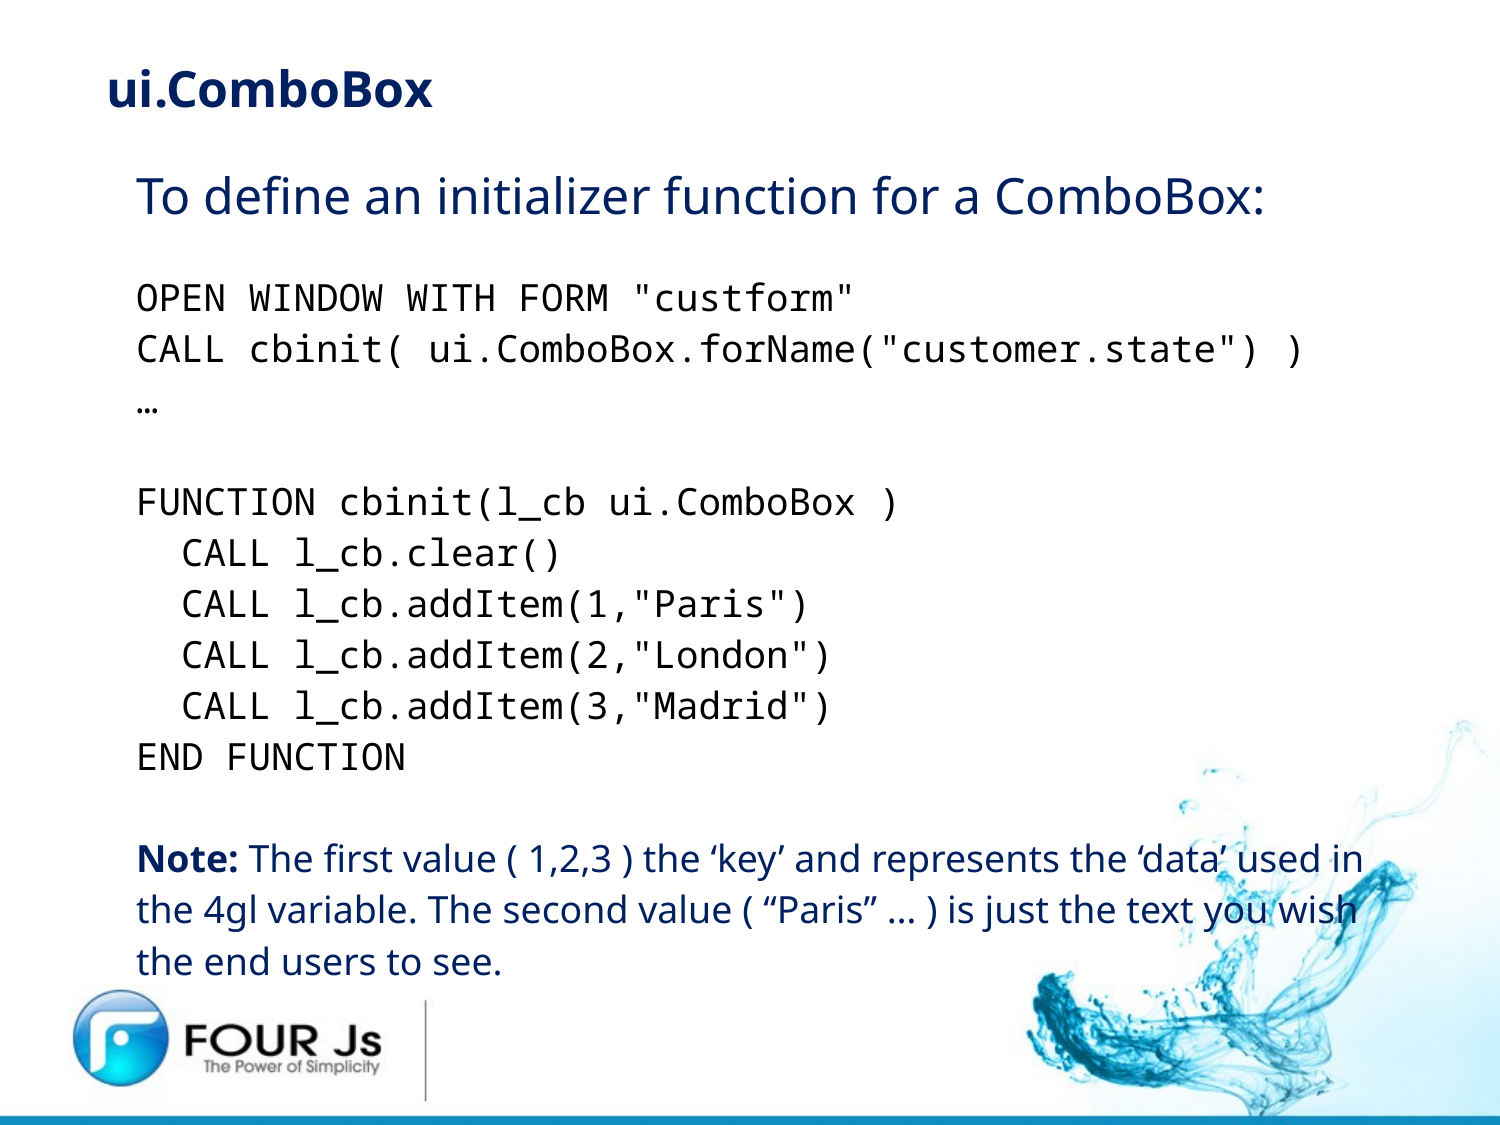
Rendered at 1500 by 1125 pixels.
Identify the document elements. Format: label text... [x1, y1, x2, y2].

title ui.ComboBox [106, 35, 1388, 142]
text_box To define an initializer function for a ComboBox: OPEN WINDOW WITH FORM "custform" CALL cbinit( ui.ComboBox.forName("customer.state") ) … FUNCTION cbinit(l_cb ui.ComboBox ) CALL l_cb.clear() CALL l_cb.addItem(1,"Paris") CALL l_cb.addItem(2,"London") CALL l_cb.addItem(3,"Madrid") END FUNCTION Note: The first value ( 1,2,3 ) the ‘key’ and represents the ‘data’ used in the 4gl variable. The second value ( “Paris” … ) is just the text you wish the end users to see. [121, 153, 1418, 984]
picture [0, 0, 1500, 1122]
